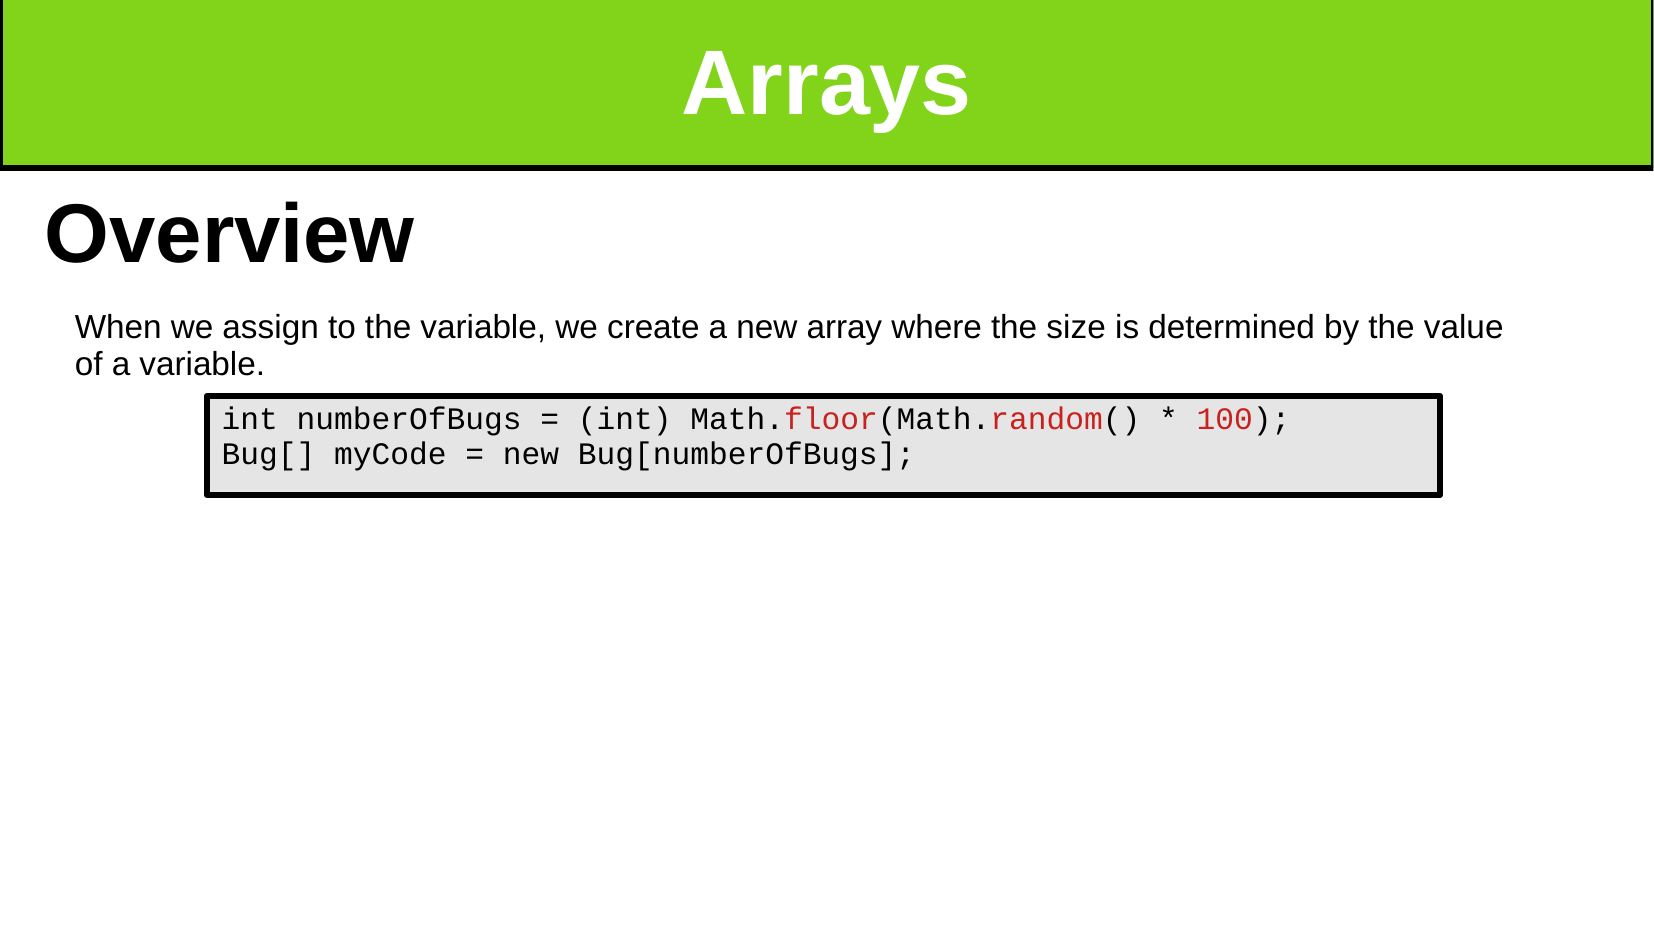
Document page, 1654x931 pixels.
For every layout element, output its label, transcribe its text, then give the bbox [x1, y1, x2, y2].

title Arrays [0, 0, 1654, 169]
text_box int numberOfBugs = (int) Math.floor(Math.random() * 100); Bug[] myCode = new Bug[numberOfBugs]; [206, 395, 1441, 496]
text_box When we assign to the variable, we create a new array where the size is determined by the value of a variable. [59, 300, 1531, 575]
text_box Overview [29, 179, 675, 288]
